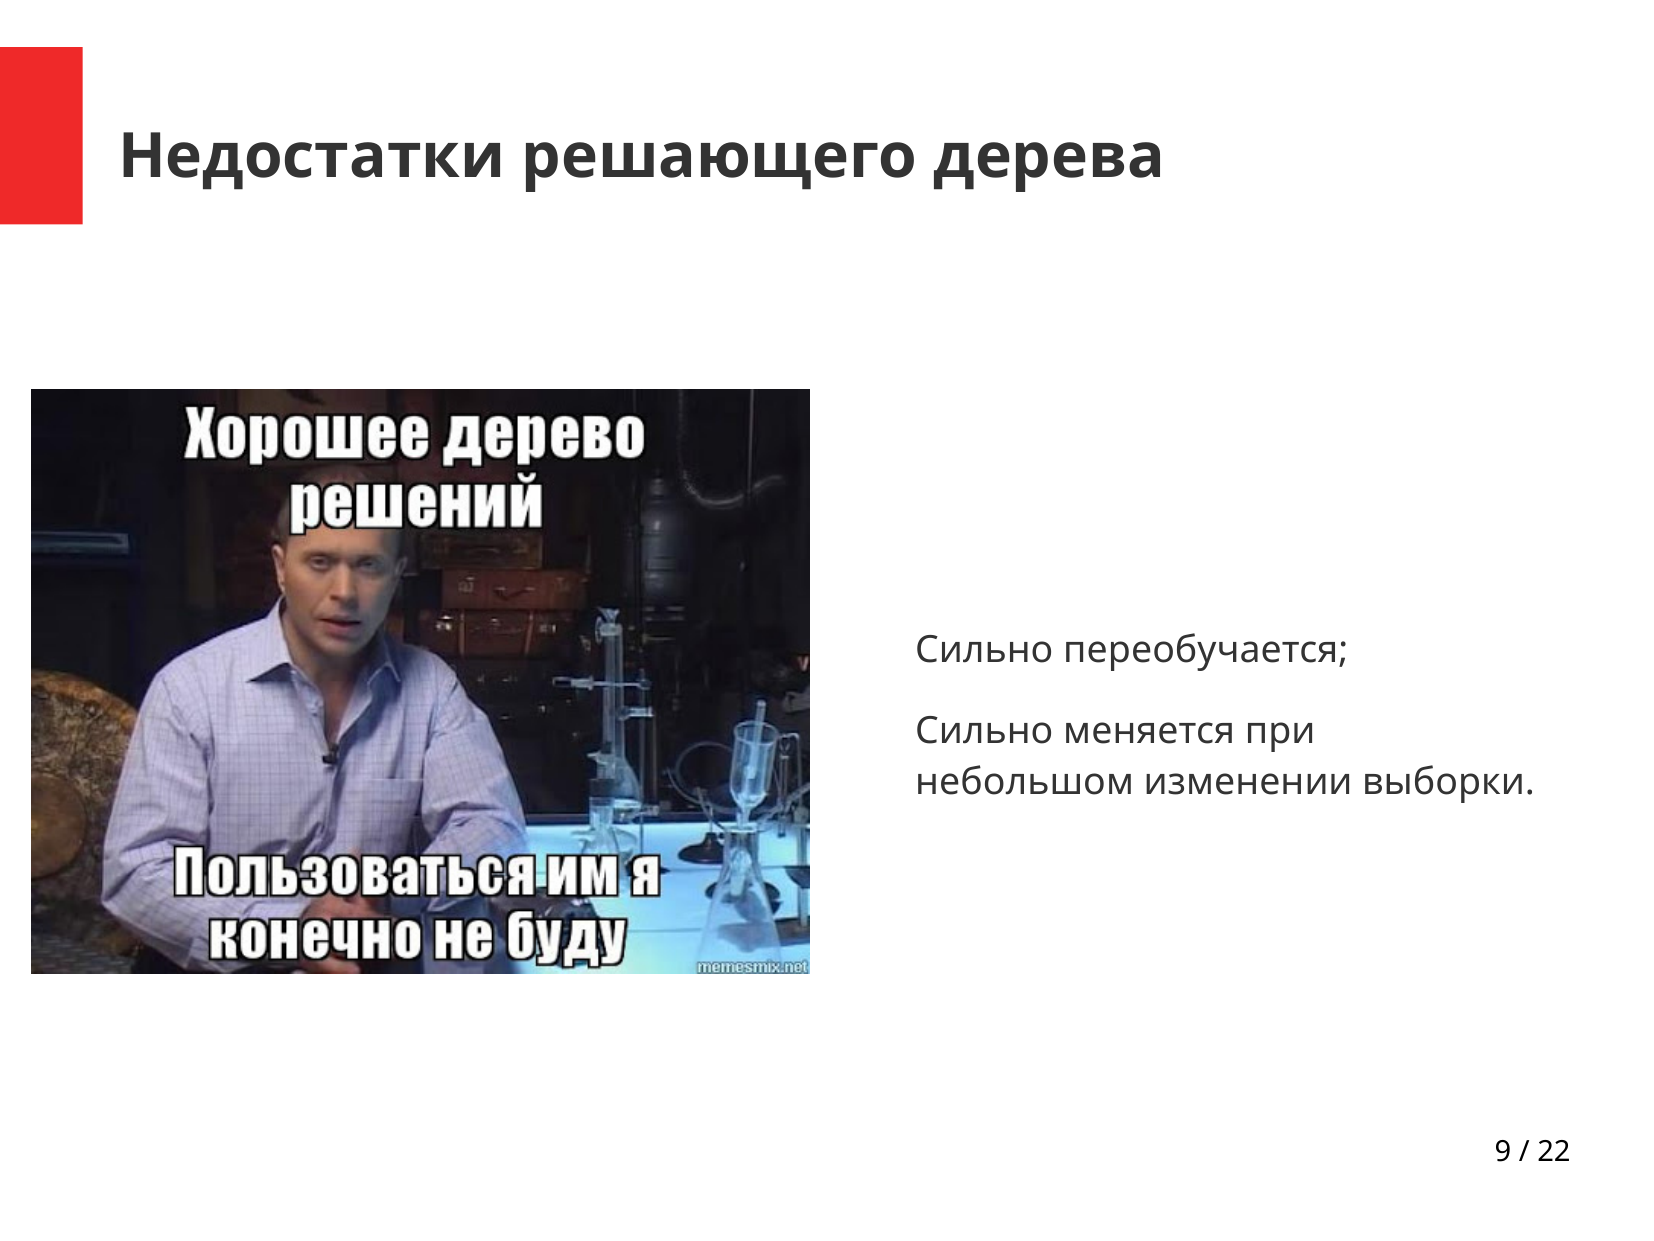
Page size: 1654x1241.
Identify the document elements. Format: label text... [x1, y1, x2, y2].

list Сильно переобучается; Сильно меняется при небольшом изменении выборки. [844, 354, 1536, 1074]
picture [31, 389, 810, 974]
title Недостатки решающего дерева [118, 49, 1571, 257]
